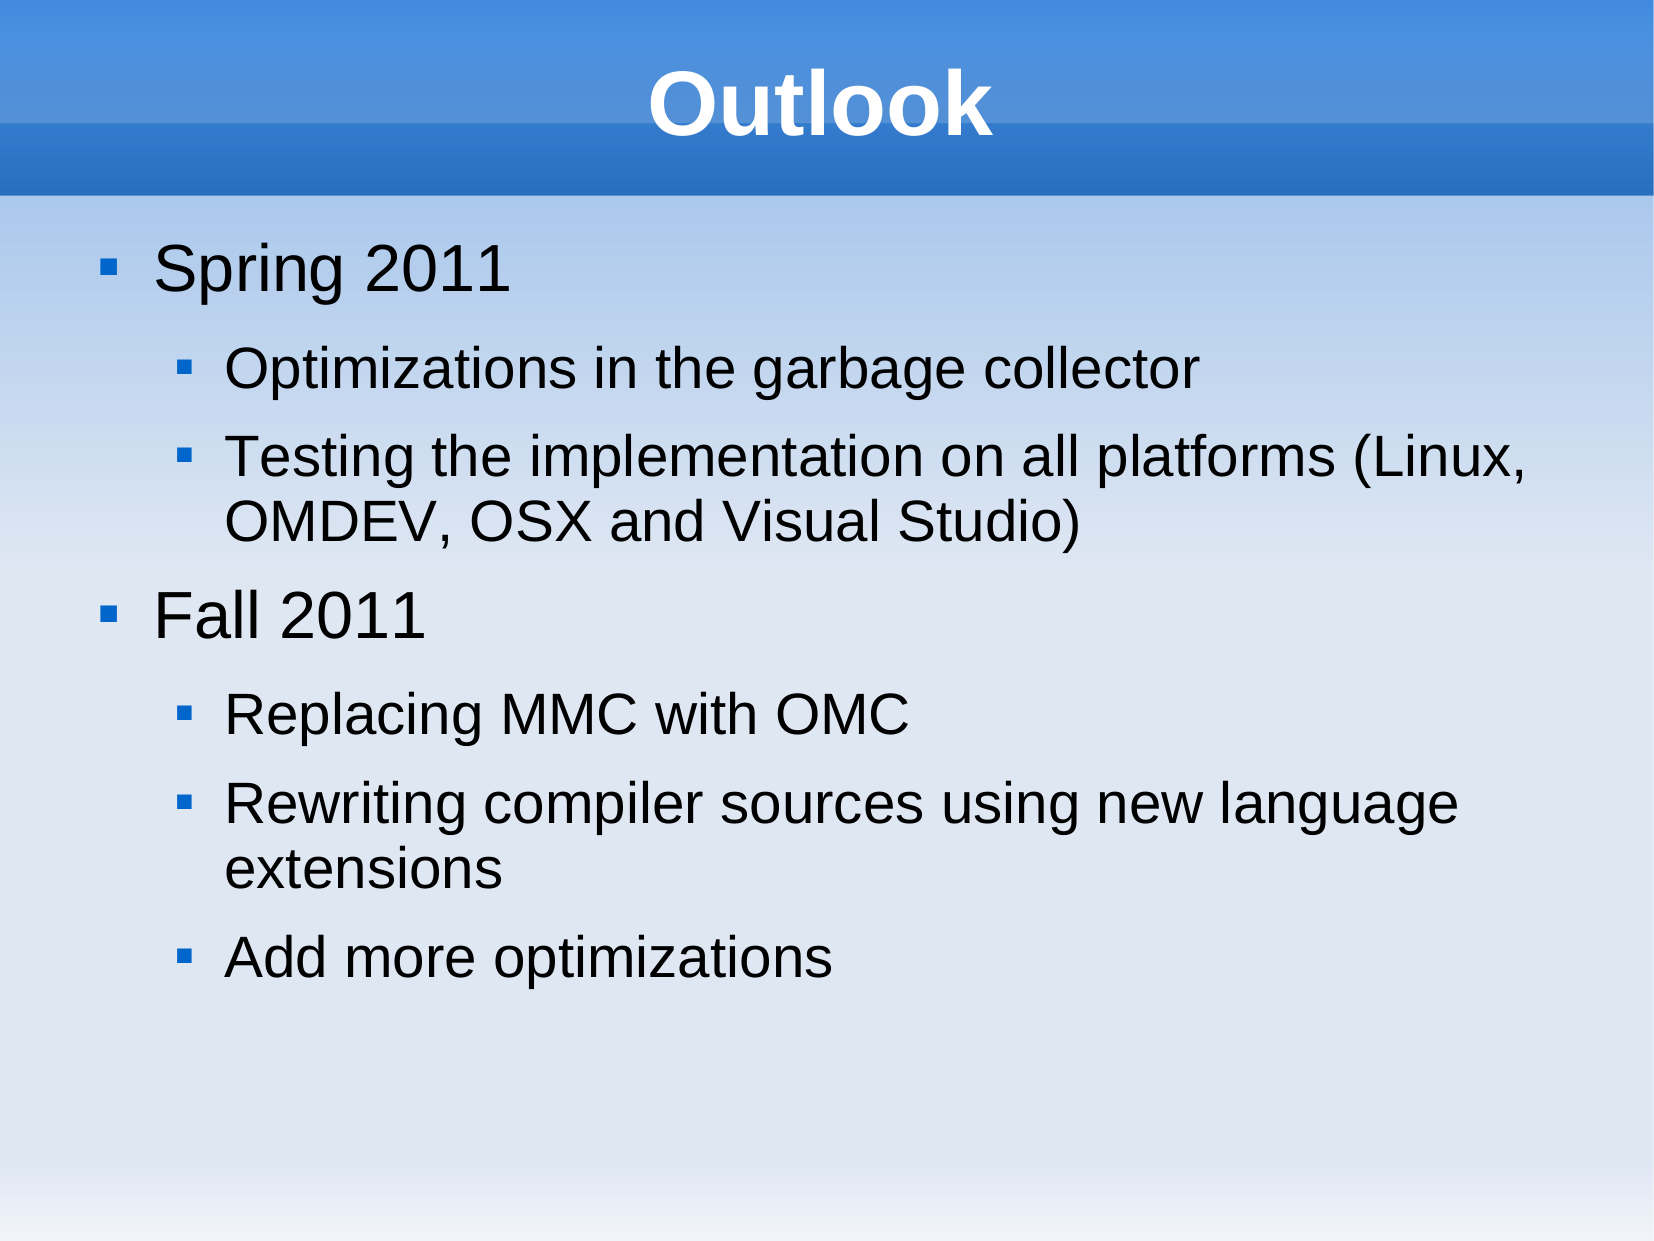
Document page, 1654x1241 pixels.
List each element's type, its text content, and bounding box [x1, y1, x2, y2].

list Spring 2011 Optimizations in the garbage collector Testing the implementation on all platforms (Linux, OMDEV, OSX and Visual Studio) Fall 2011 Replacing MMC with OMC Rewriting compiler sources using new language extensions Add more optimizations [82, 231, 1571, 1035]
picture [0, 0, 1654, 1241]
title Outlook [76, 0, 1565, 208]
